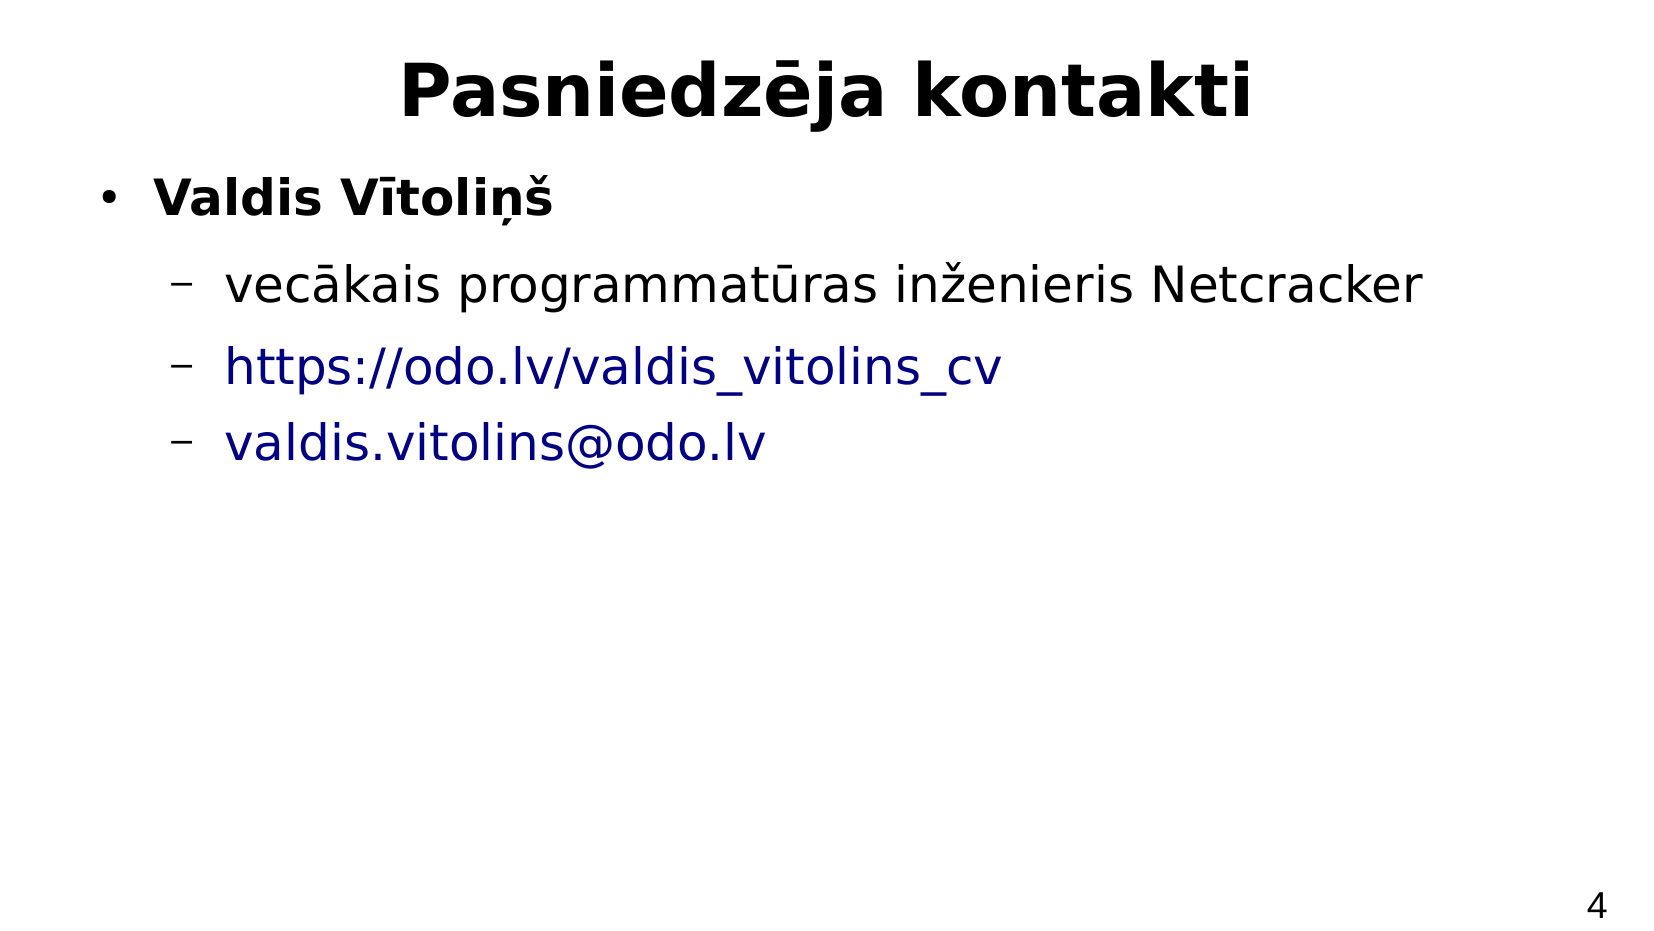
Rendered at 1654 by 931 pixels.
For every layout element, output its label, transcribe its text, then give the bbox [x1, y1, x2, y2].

list Valdis Vītoliņš vecākais programmatūras inženieris Netcracker https://odo.lv/valdis_vitolins_cv valdis.vitolins@odo.lv [82, 168, 1538, 889]
title Pasniedzēja kontakti [82, 37, 1571, 147]
